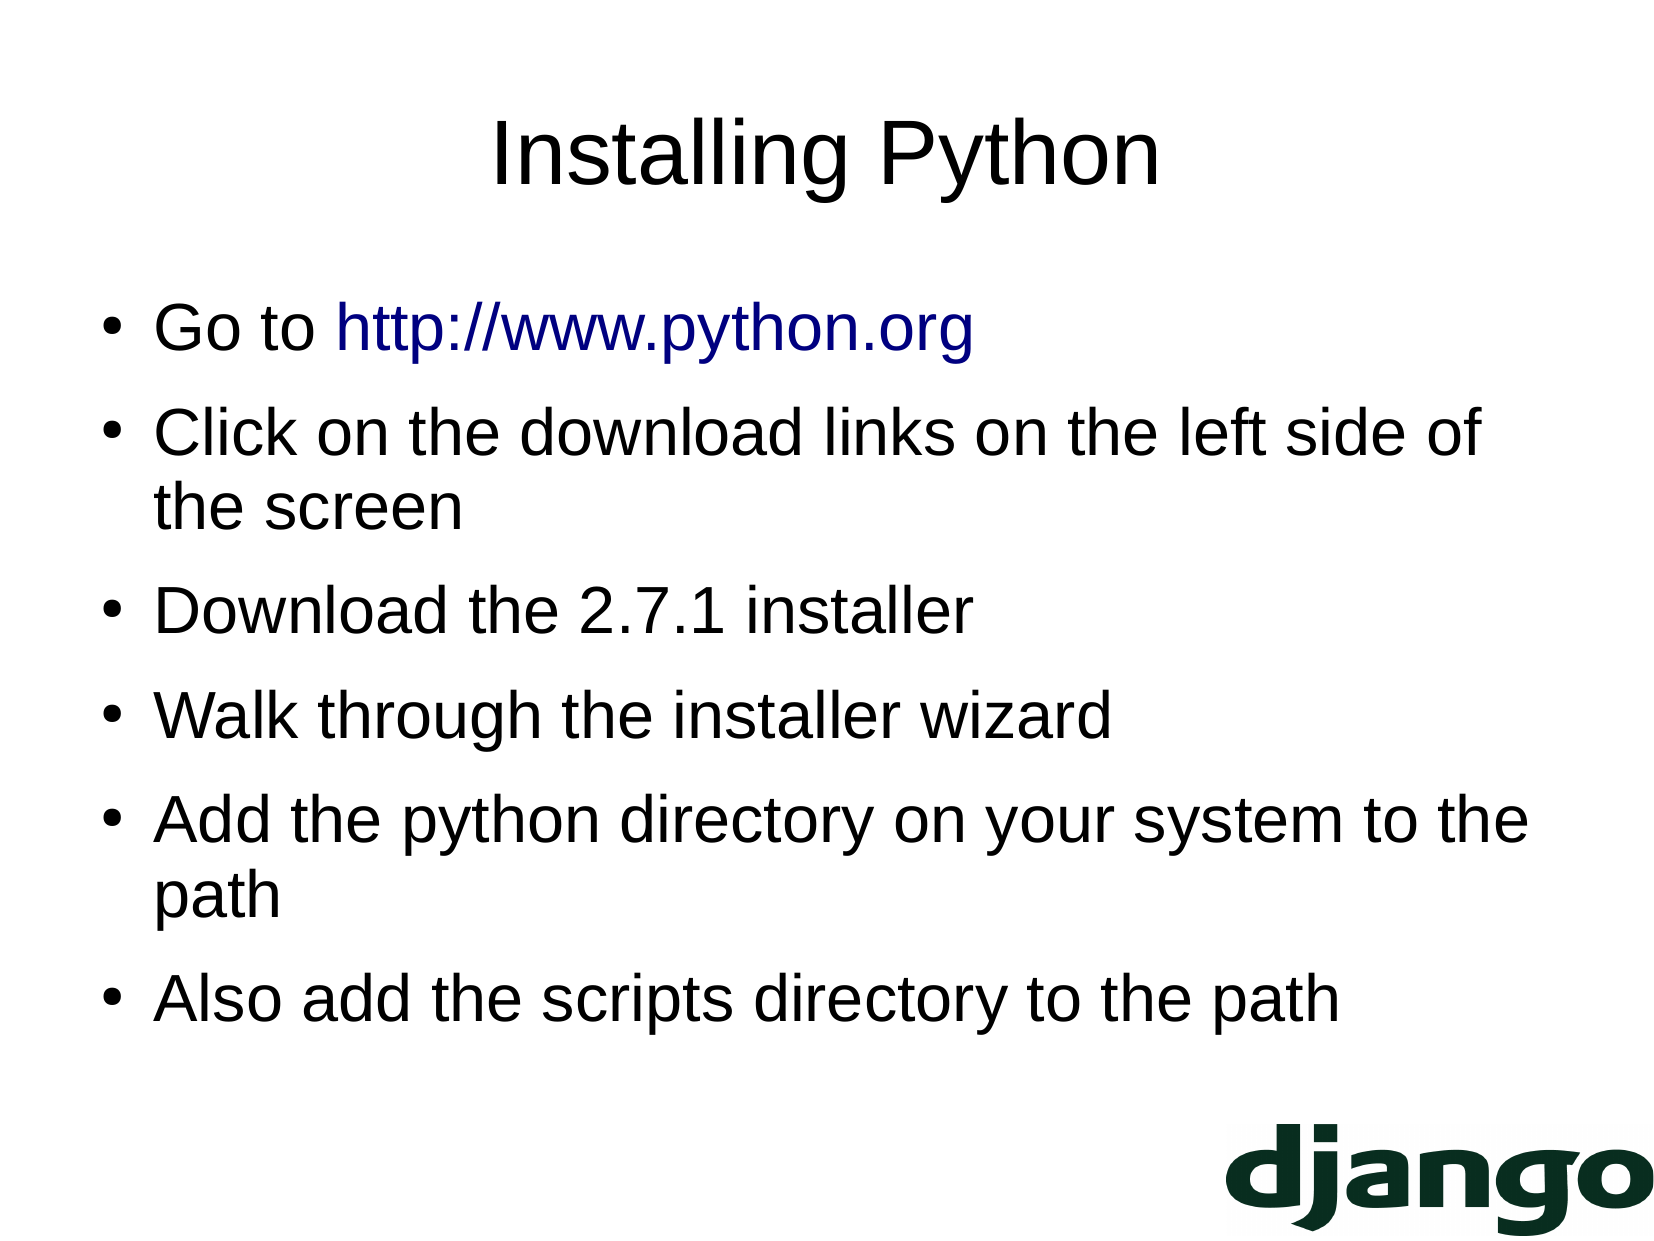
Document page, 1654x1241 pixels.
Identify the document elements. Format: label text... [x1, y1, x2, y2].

title Installing Python [82, 49, 1571, 257]
picture [1226, 1124, 1654, 1236]
list Go to http://www.python.org Click on the download links on the left side of the screen Download the 2.7.1 installer Walk through the installer wizard Add the python directory on your system to the path Also add the scripts directory to the path [82, 290, 1571, 1109]
